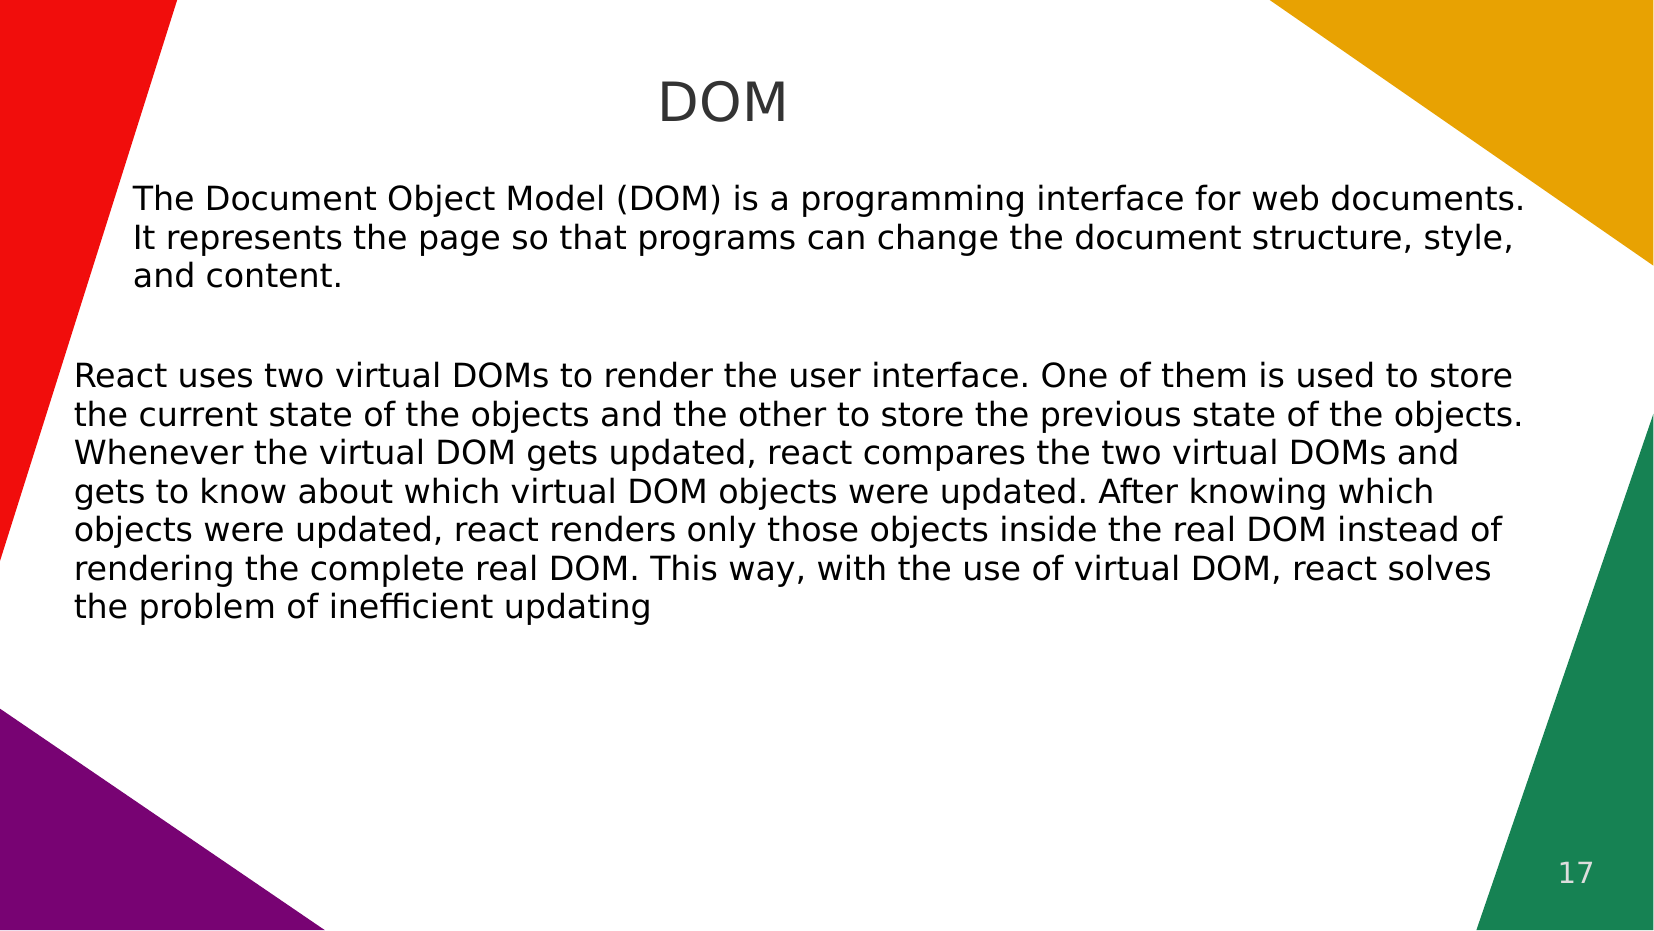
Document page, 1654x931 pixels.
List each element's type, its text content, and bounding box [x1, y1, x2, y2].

text_box The Document Object Model (DOM) is a programming interface for web documents. It represents the page so that programs can change the document structure, style, and content. [118, 172, 1563, 296]
text_box React uses two virtual DOMs to render the user interface. One of them is used to store the current state of the objects and the other to store the previous state of the objects. Whenever the virtual DOM gets updated, react compares the two virtual DOMs and gets to know about which virtual DOM objects were updated. After knowing which objects were updated, react renders only those objects inside the real DOM instead of rendering the complete real DOM. This way, with the use of virtual DOM, react solves the problem of inefficient updating [59, 349, 1559, 650]
title DOM [531, 57, 916, 148]
